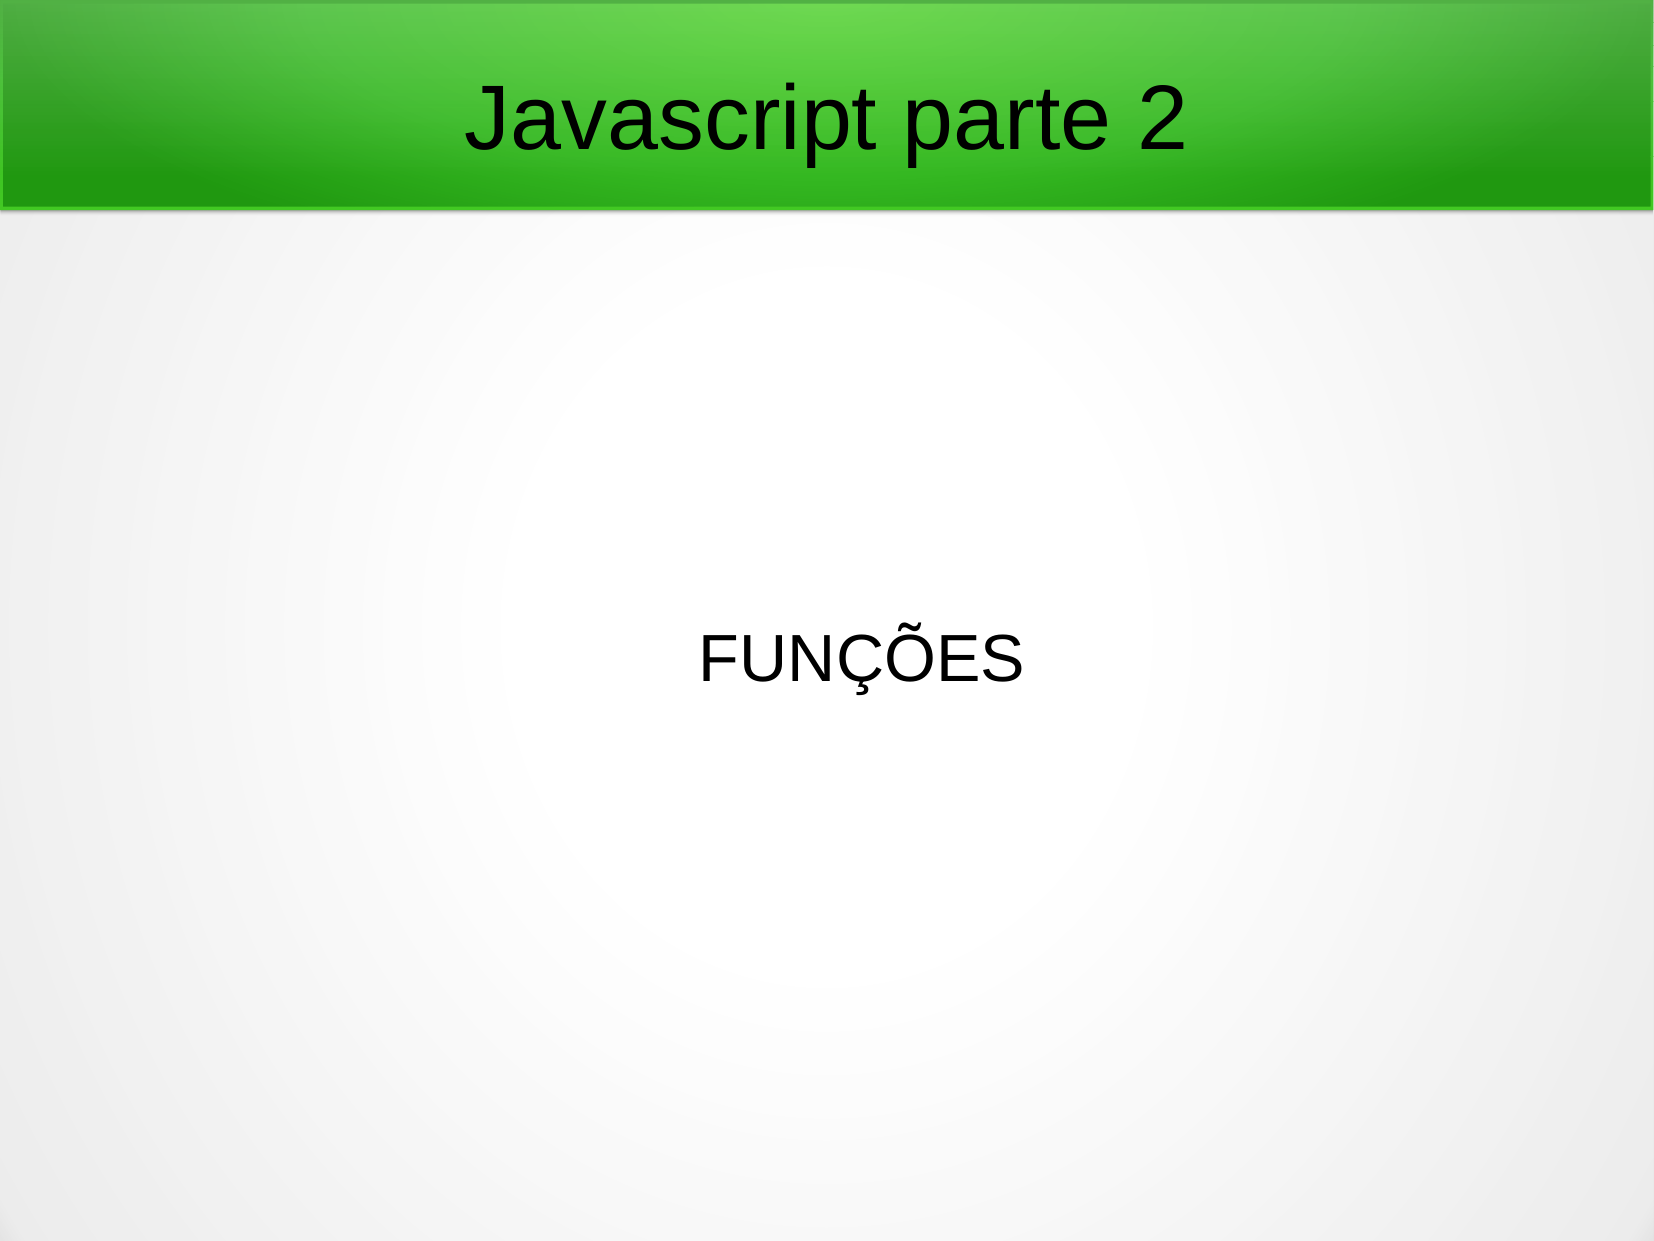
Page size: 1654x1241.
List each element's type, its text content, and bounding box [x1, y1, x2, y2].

list FUNÇÕES [82, 299, 1571, 1019]
title Javascript parte 2 [82, 47, 1571, 189]
